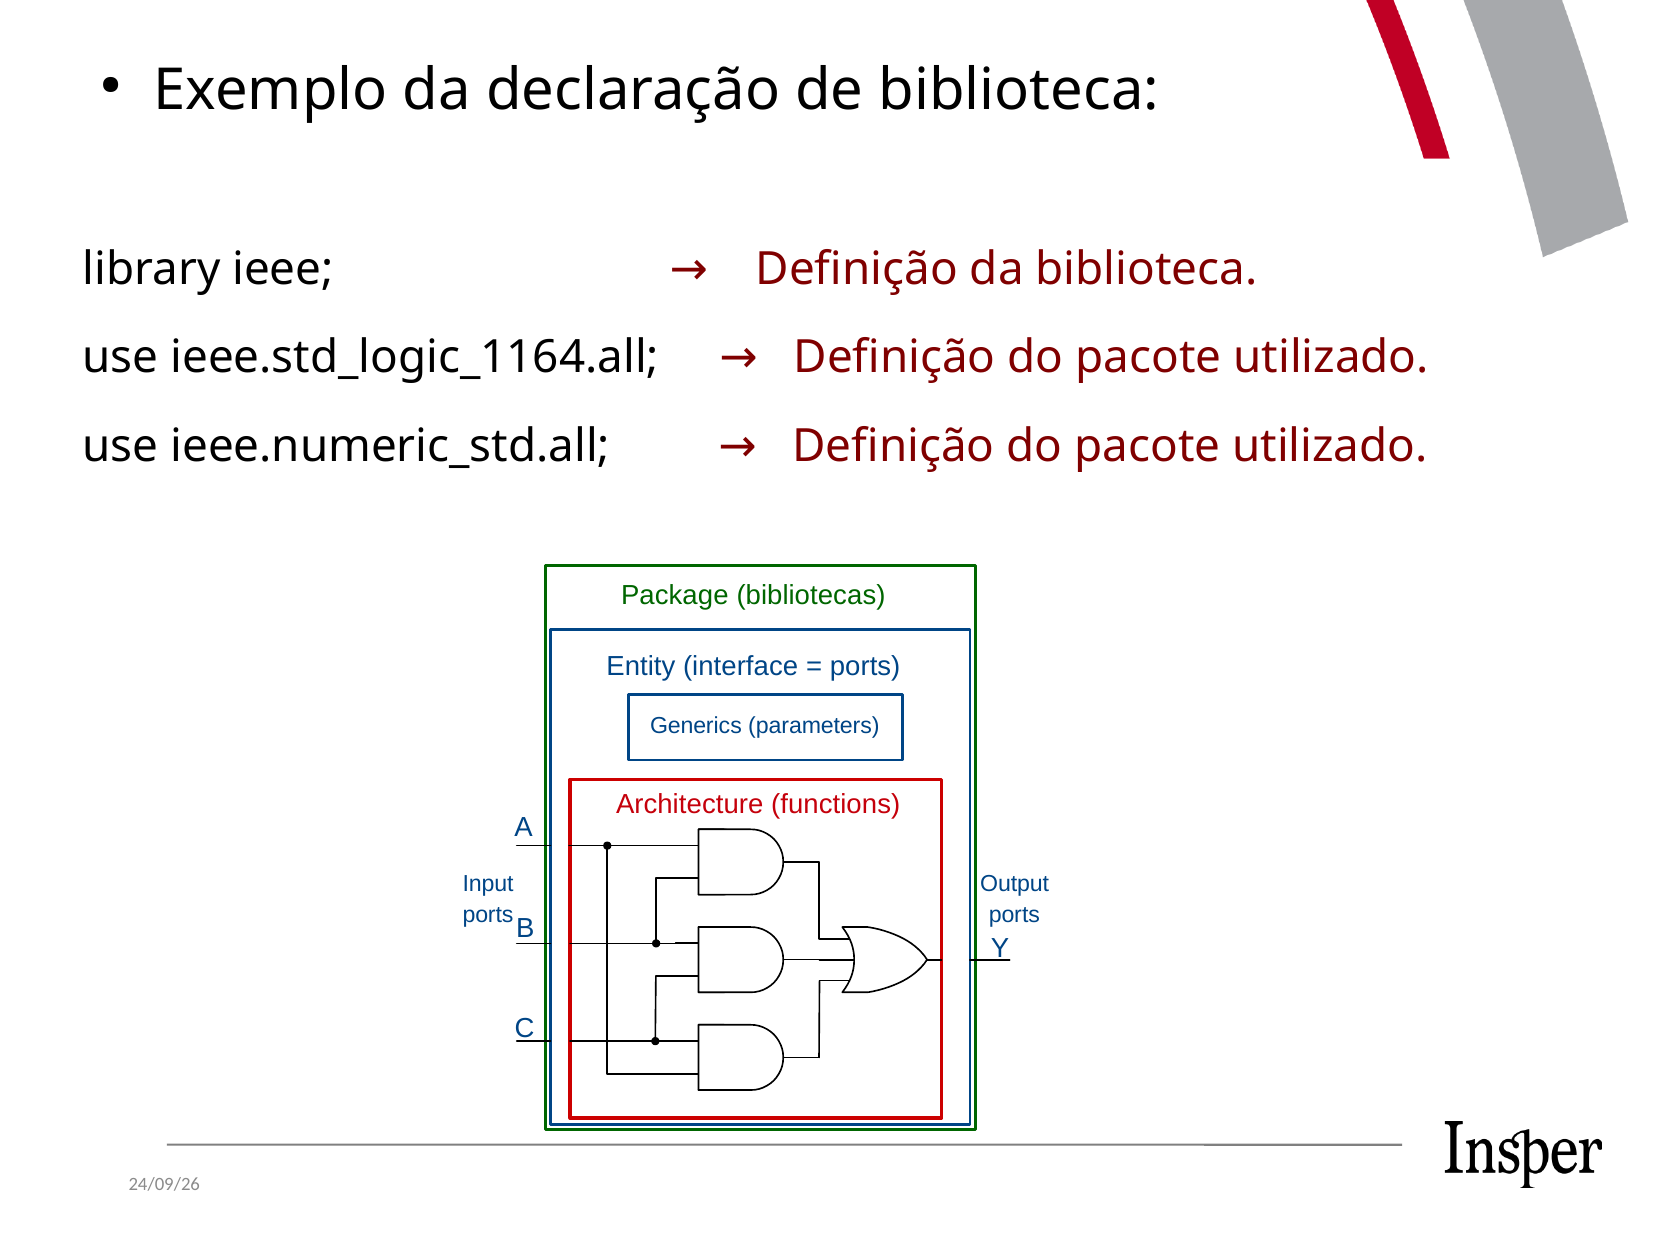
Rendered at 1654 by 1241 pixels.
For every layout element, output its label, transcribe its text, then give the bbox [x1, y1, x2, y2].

list Exemplo da declaração de biblioteca: library ieee; → Definição da biblioteca. use ieee.std_logic_1164.all; → Definição do pacote utilizado. use ieee.numeric_std.all; → Definição do pacote utilizado. [82, 59, 1571, 1217]
